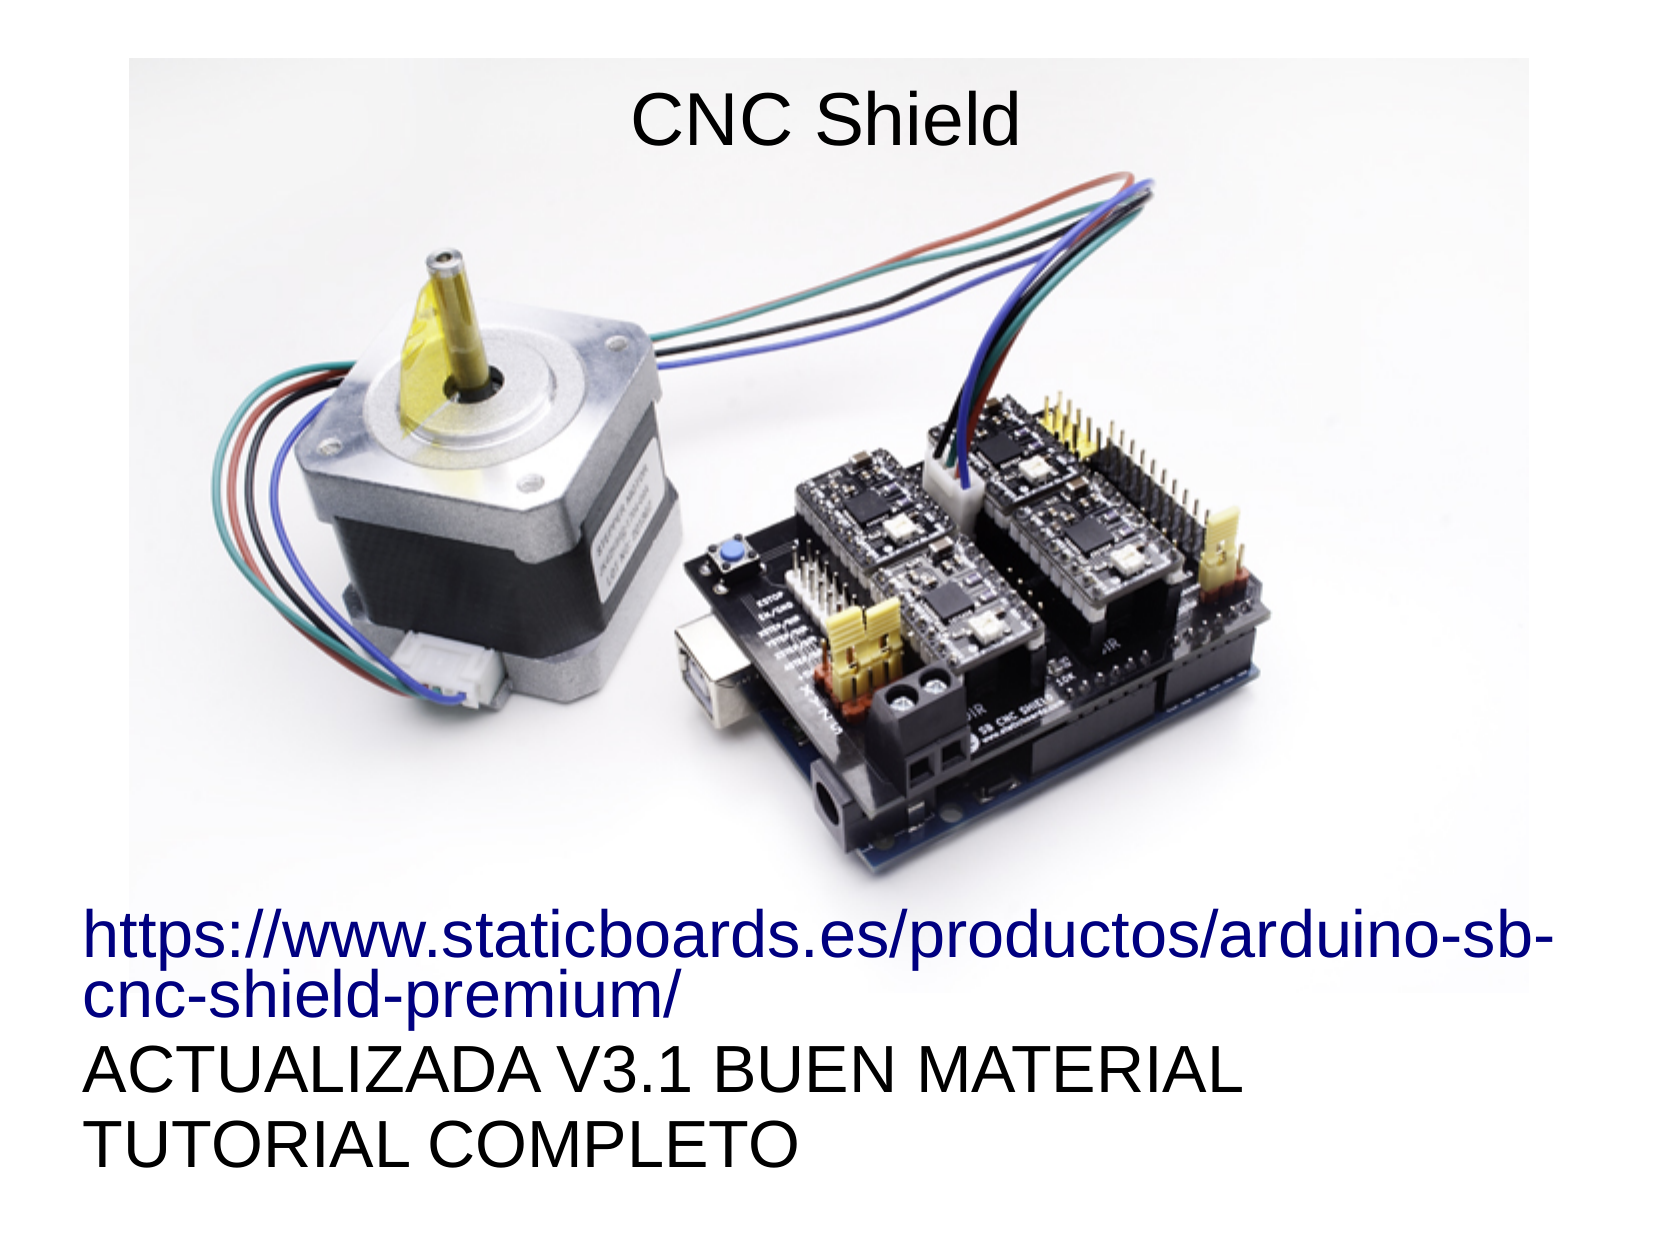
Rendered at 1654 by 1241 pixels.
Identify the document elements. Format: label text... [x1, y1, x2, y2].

picture [129, 189, 1529, 838]
text_box https://www.staticboards.es/productos/arduino-sb-cnc-shield-premium/ ACTUALIZADA V3.1 BUEN MATERIAL TUTORIAL COMPLETO [82, 838, 1571, 1180]
title CNC Shield [82, 49, 1571, 189]
